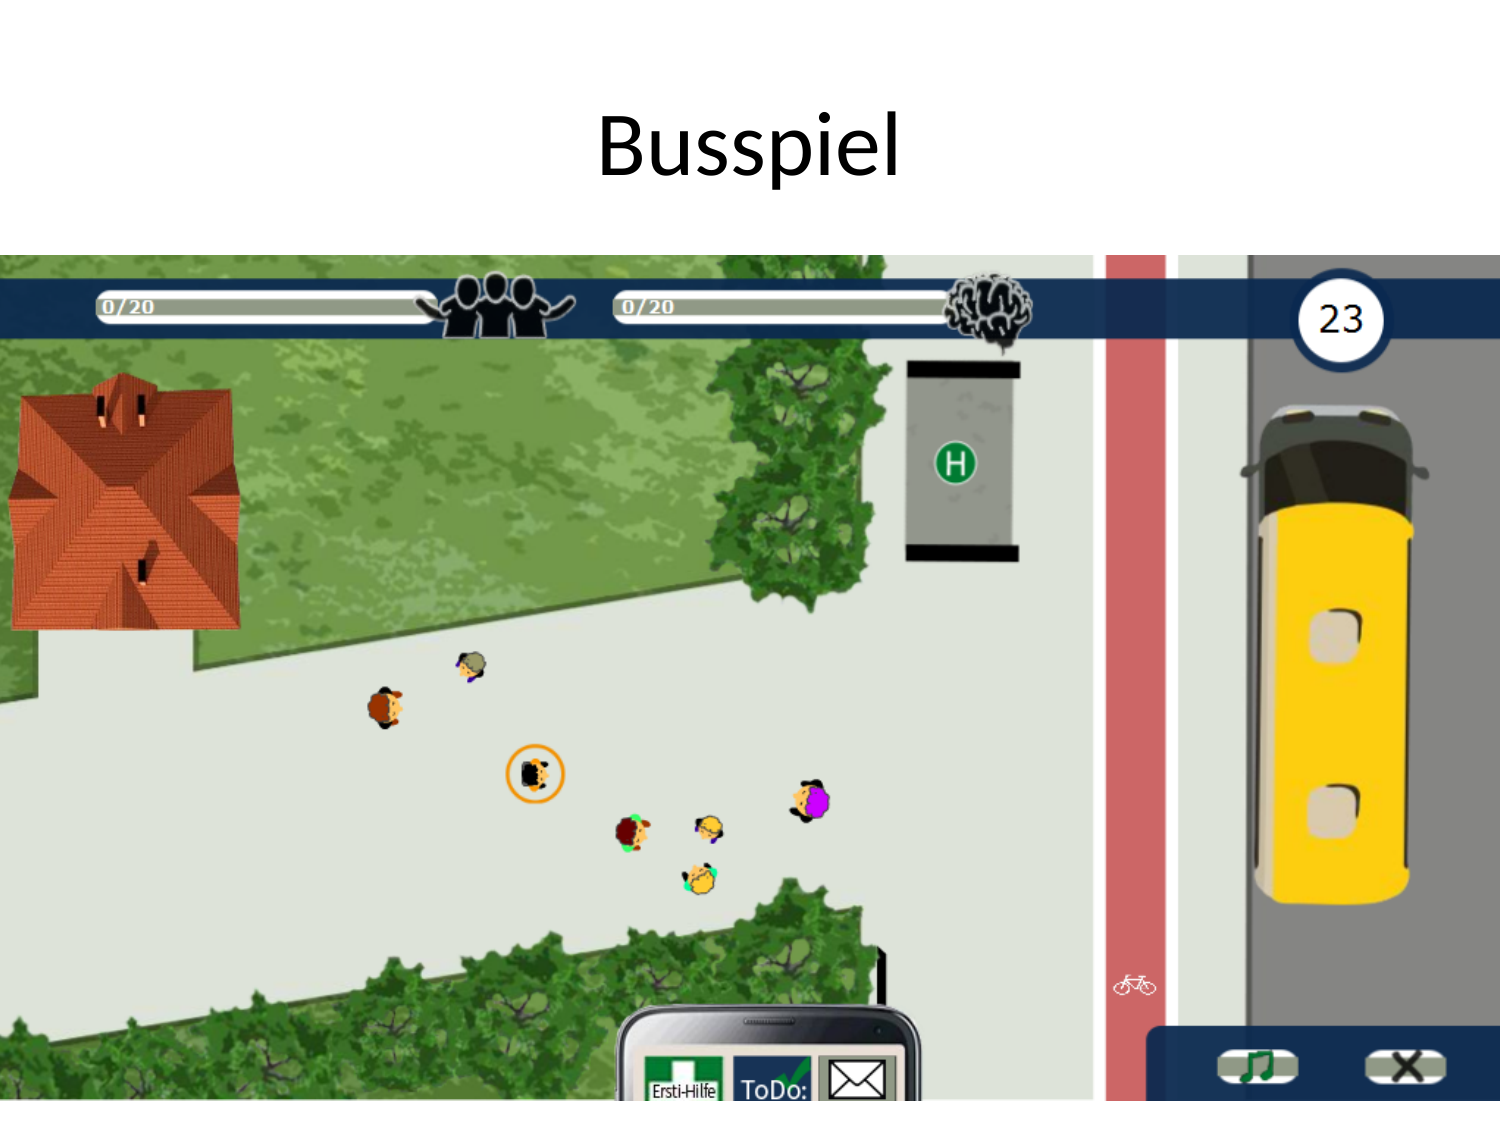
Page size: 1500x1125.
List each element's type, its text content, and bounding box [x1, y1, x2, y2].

title Busspiel [75, 45, 1426, 233]
picture [0, 255, 1500, 1102]
